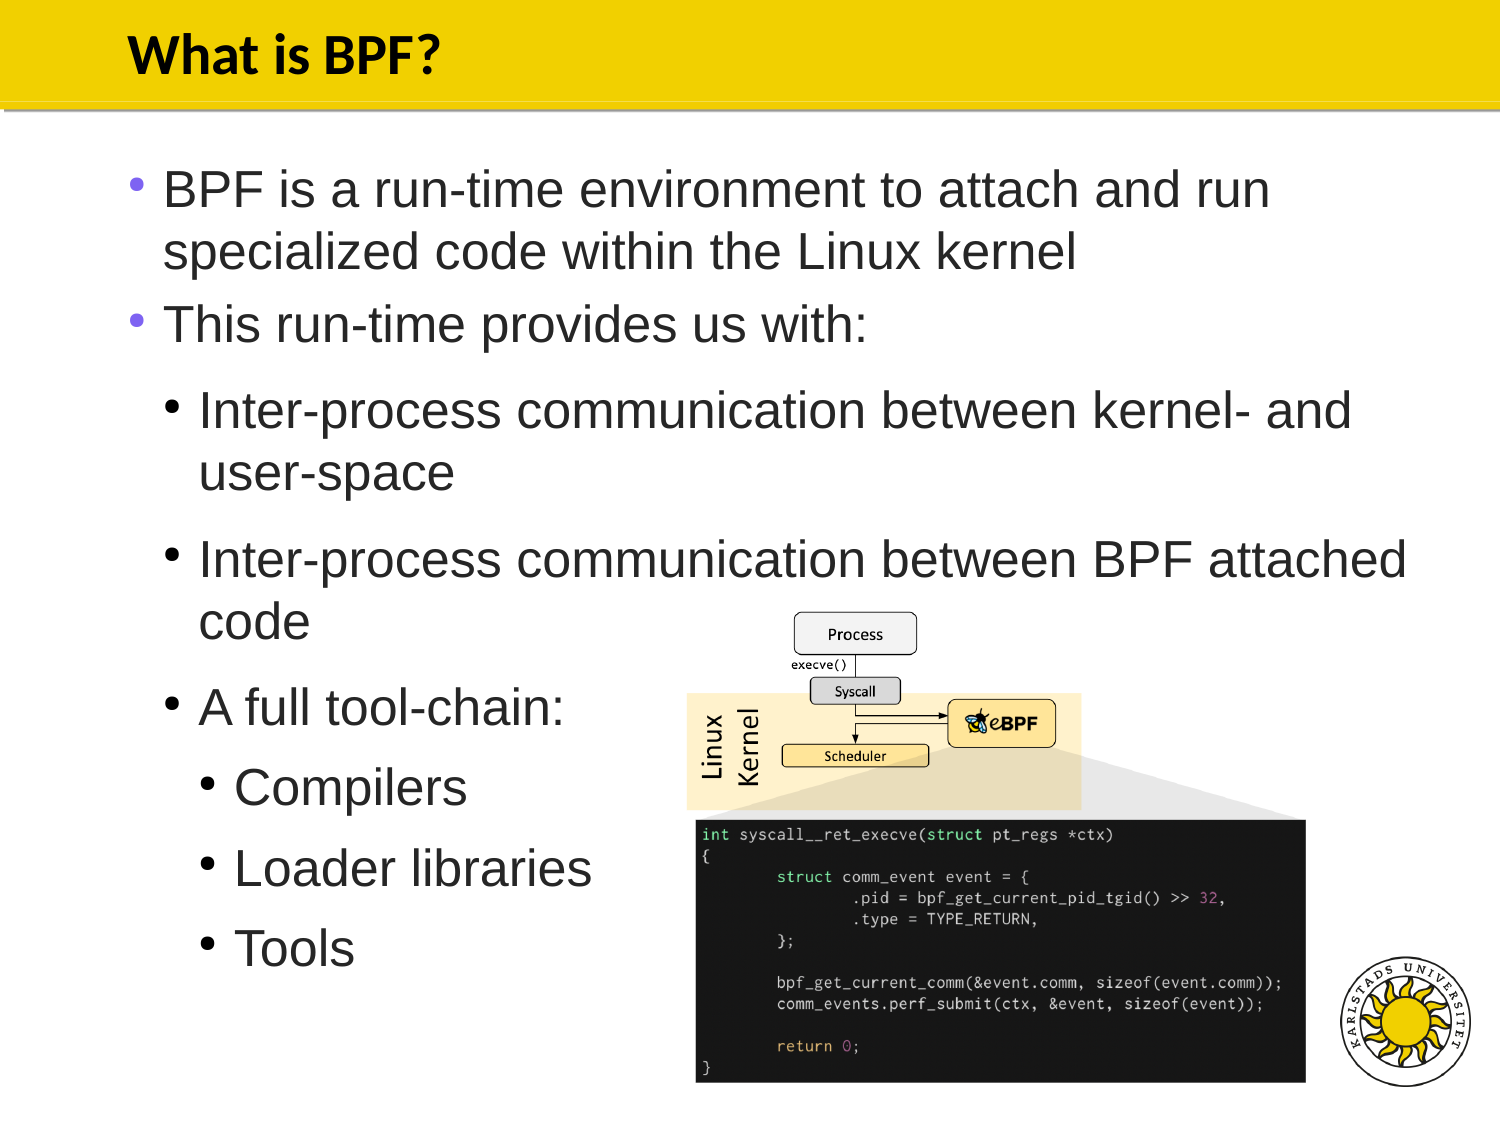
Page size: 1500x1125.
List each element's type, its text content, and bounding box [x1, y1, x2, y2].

list BPF is a run-time environment to attach and run specialized code within the Linux kernel This run-time provides us with: Inter-process communication between kernel- and user-space Inter-process communication between BPF attached code A full tool-chain: Compilers Loader libraries Tools [112, 74, 1441, 723]
picture [1340, 948, 1471, 1095]
title What is BPF? [112, 0, 1388, 74]
picture [678, 607, 1312, 1090]
